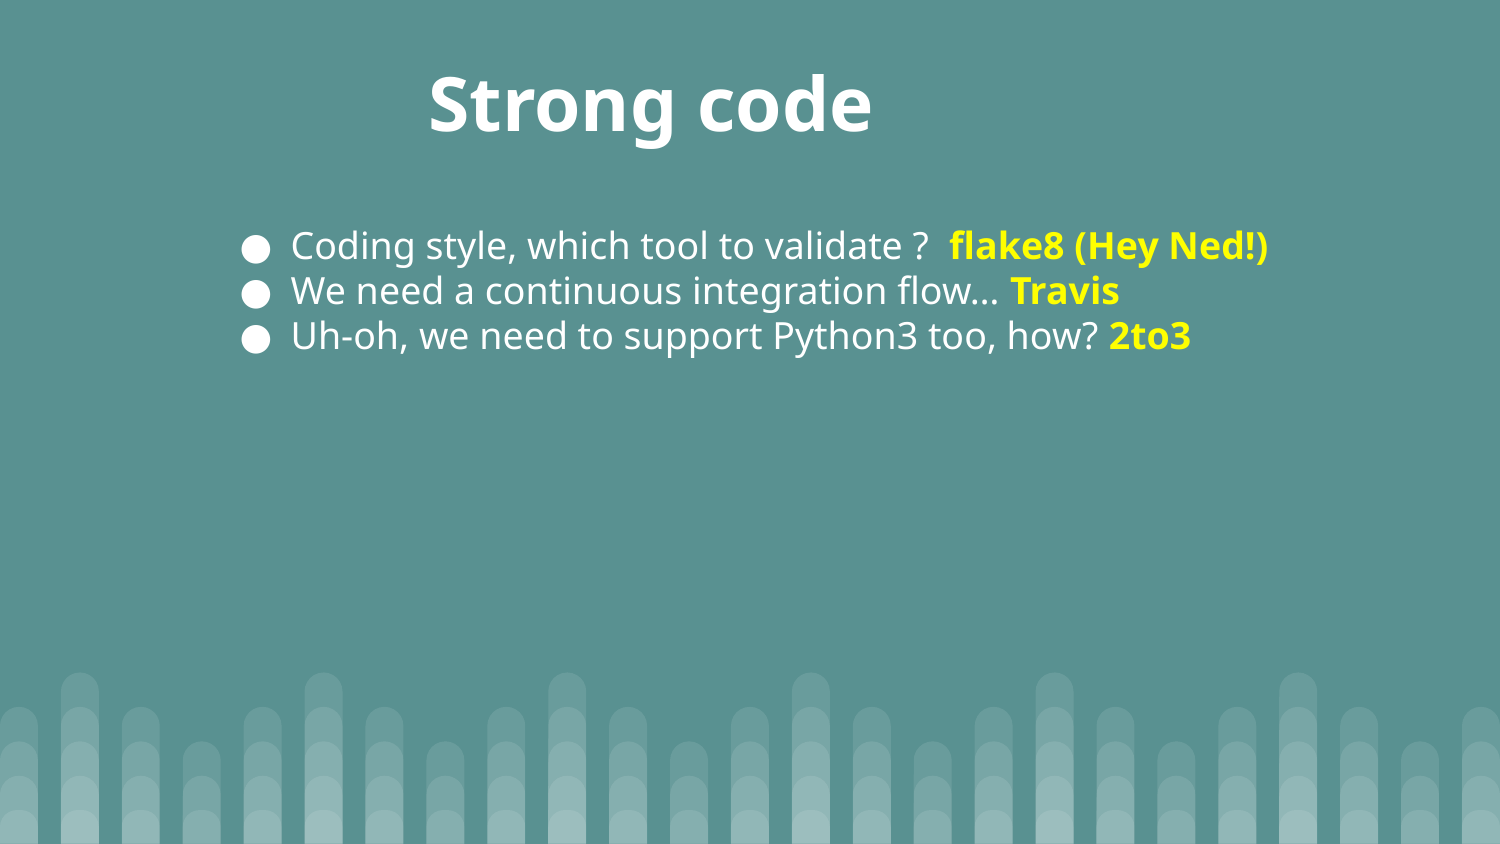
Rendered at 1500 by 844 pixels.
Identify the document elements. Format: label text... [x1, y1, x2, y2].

list Coding style, which tool to validate ? flake8 (Hey Ned!) We need a continuous integration flow… Travis Uh-oh, we need to support Python3 too, how? 2to3 [200, 207, 1492, 654]
title Strong code [413, 20, 1056, 182]
